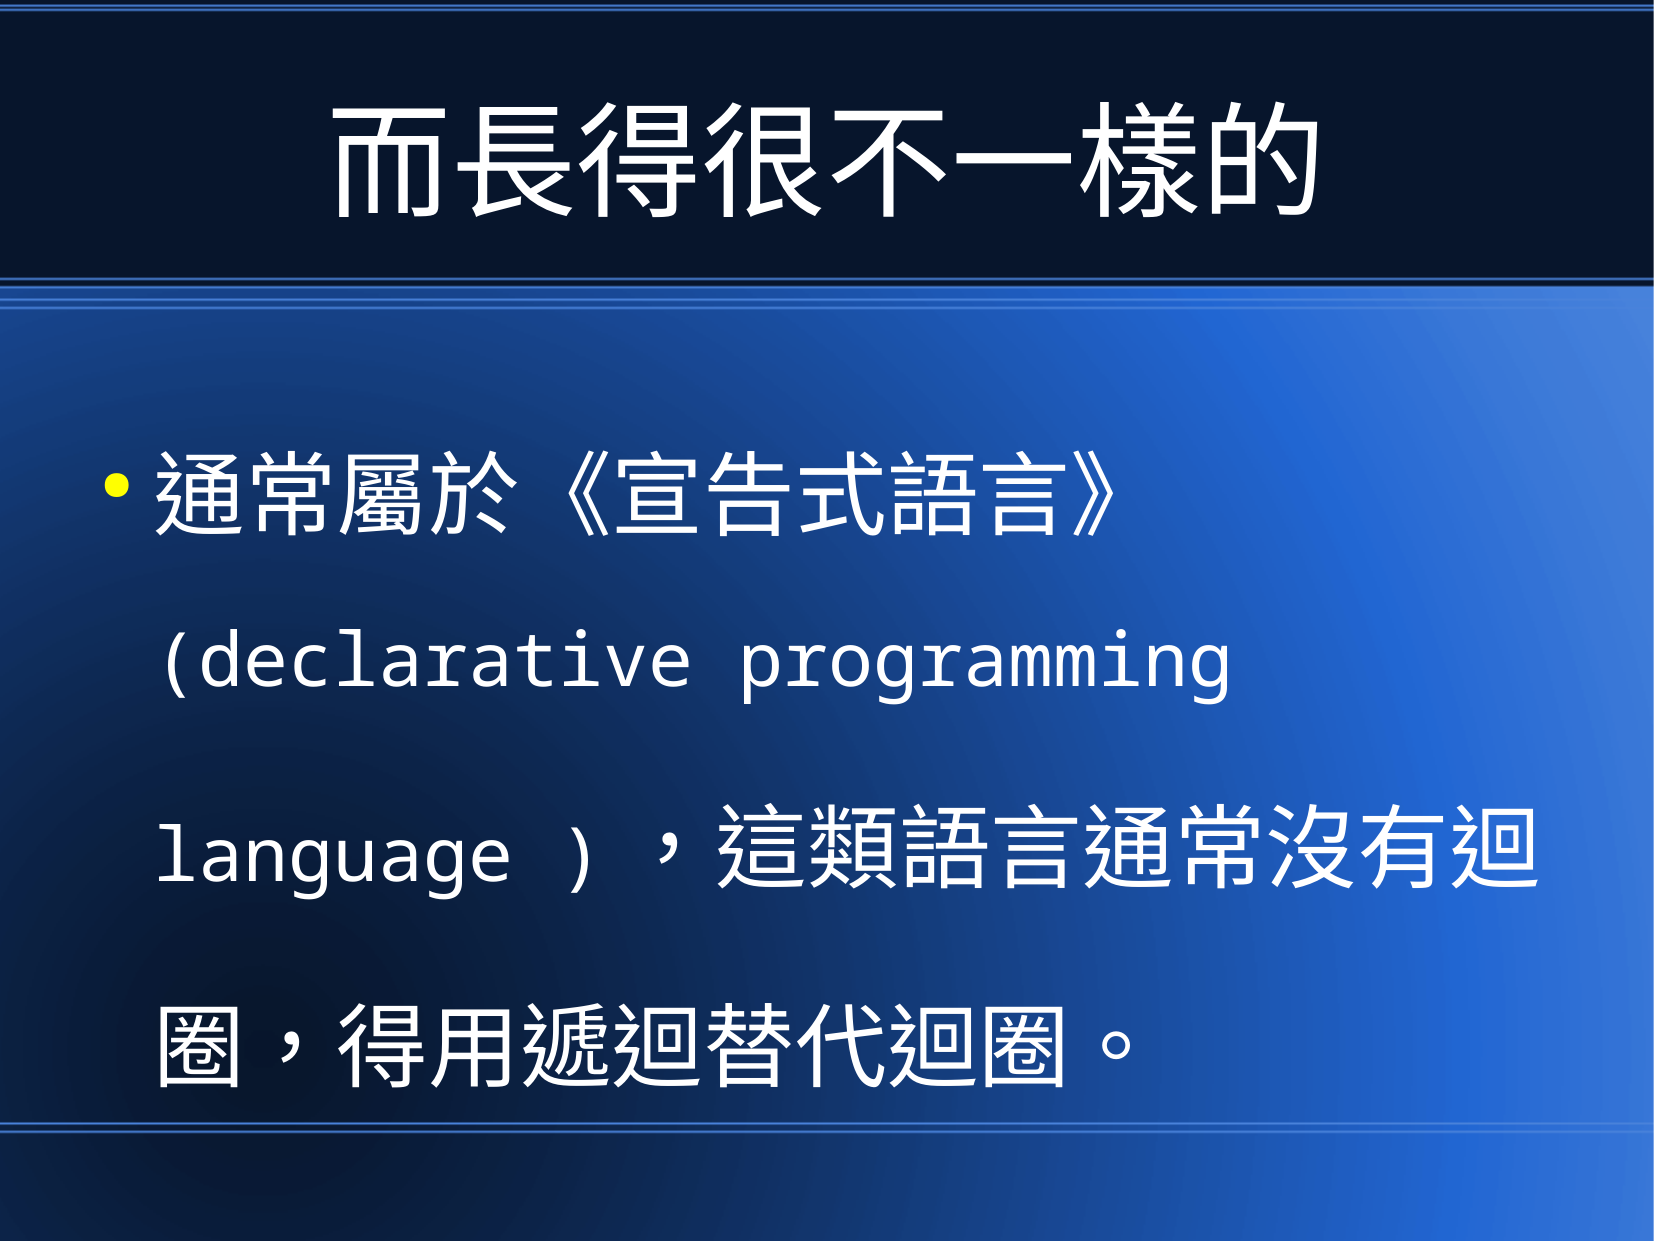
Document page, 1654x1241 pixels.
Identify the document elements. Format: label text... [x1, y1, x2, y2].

title 而長得很不一樣的 [82, 49, 1571, 257]
picture [0, 0, 1654, 1241]
list 通常屬於《宣告式語言》(declarative programming language )，這類語言通常沒有迴圈，得用遞迴替代迴圈。 [82, 355, 1571, 1241]
